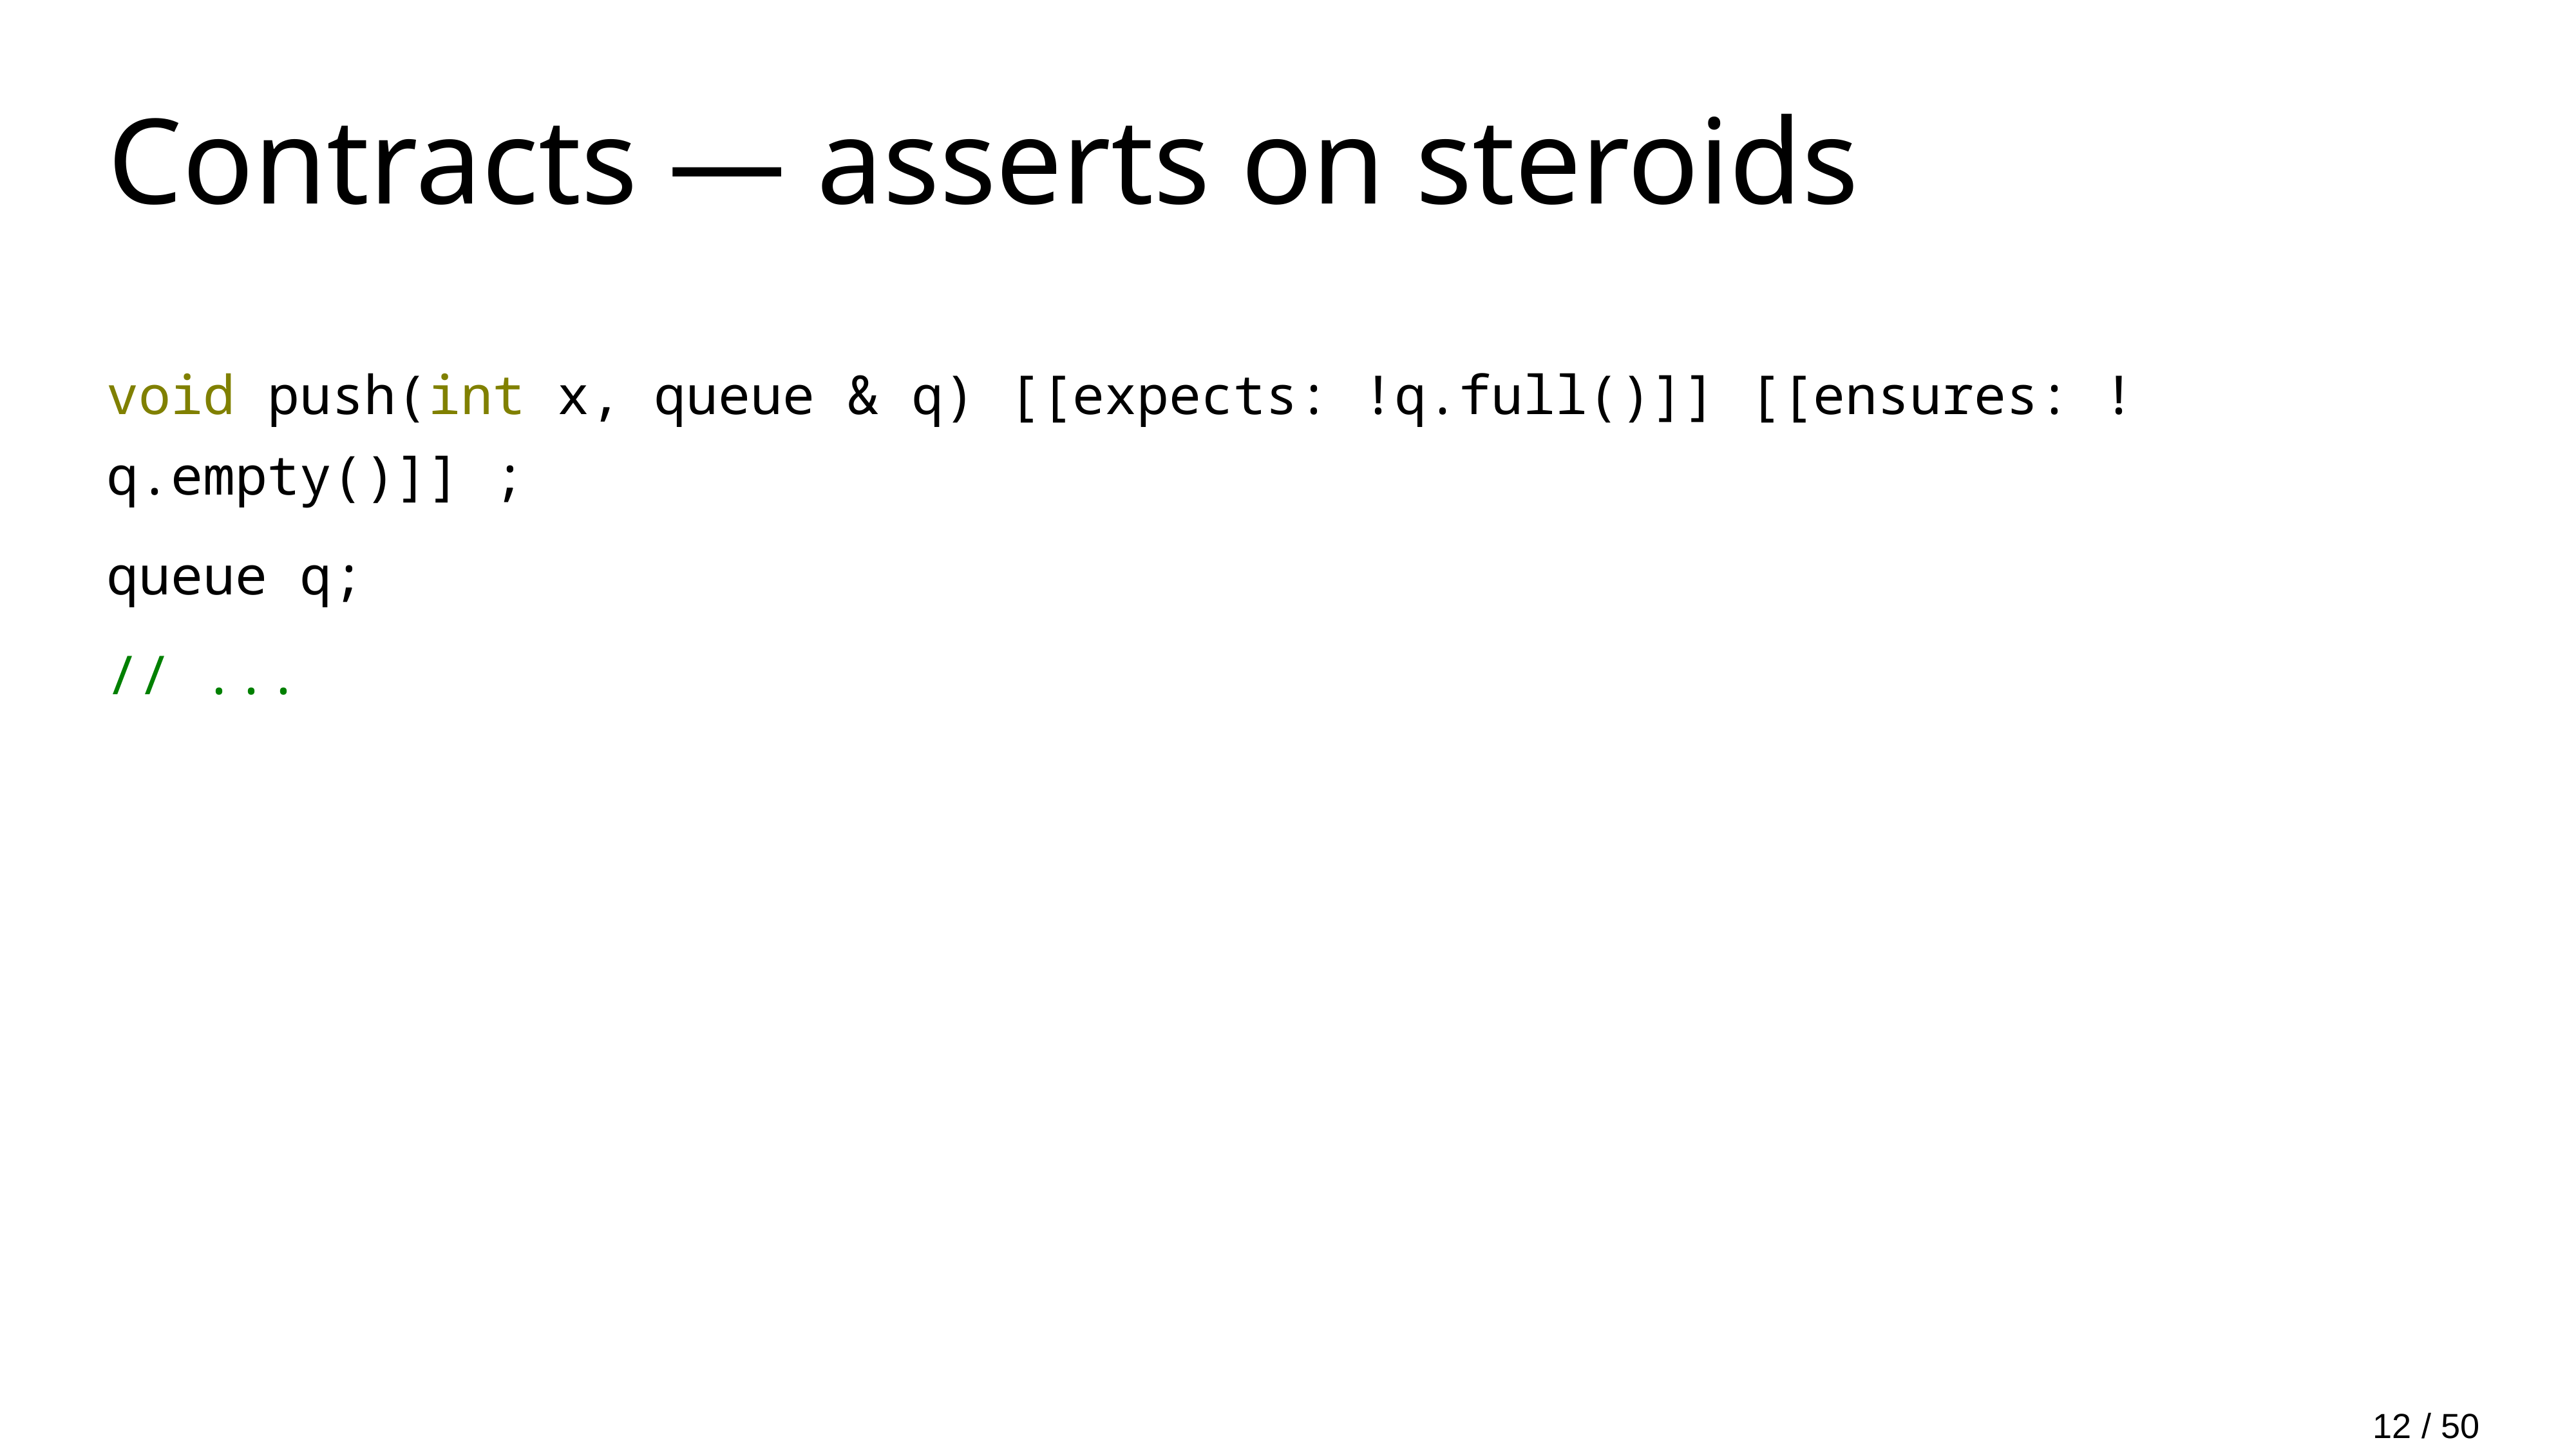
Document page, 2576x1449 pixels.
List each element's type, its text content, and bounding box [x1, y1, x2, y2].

title Contracts — asserts on steroids [108, 80, 2468, 242]
list void push(int x, queue & q) [[expects: !q.full()]] [[ensures: !q.empty()]] ; queue q; // ... [0, 295, 2576, 1449]
text_box <number> / 50 [2363, 1402, 2576, 1449]
